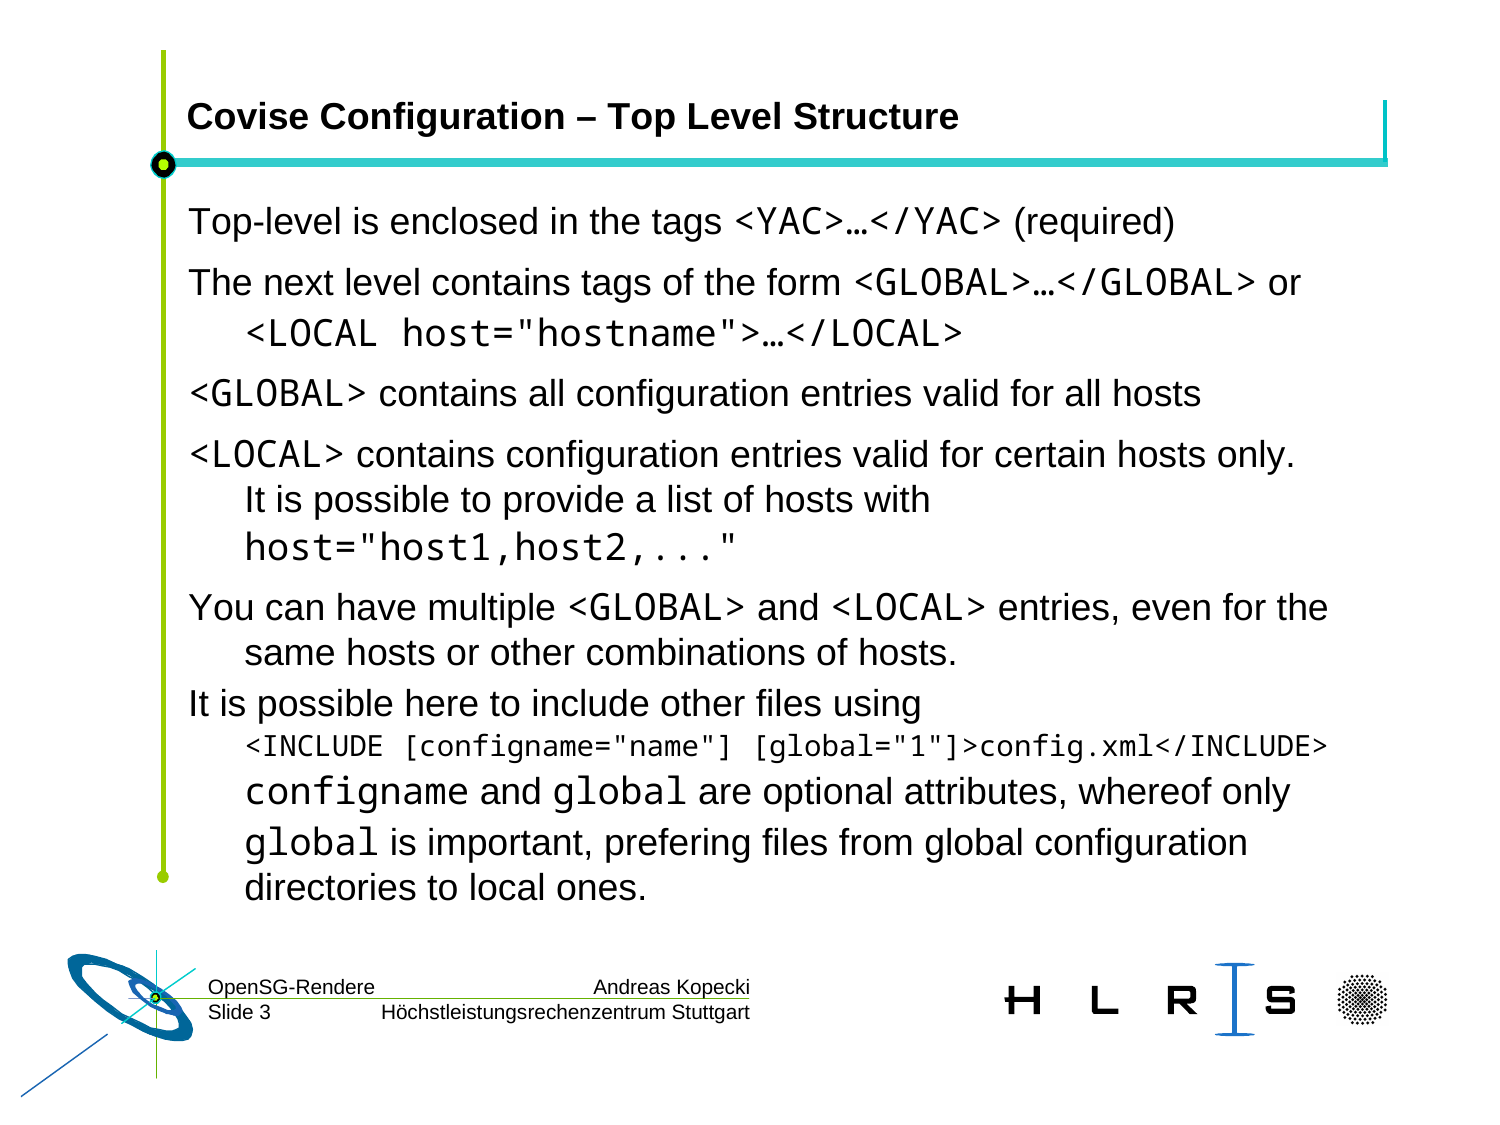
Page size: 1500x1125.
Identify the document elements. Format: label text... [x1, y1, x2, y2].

title Covise Configuration – Top Level Structure [171, 86, 1386, 146]
list Top-level is enclosed in the tags <YAC>…</YAC> (required) The next level contains tags of the form <GLOBAL>…</GLOBAL> or <LOCAL host="hostname">…</LOCAL> <GLOBAL> contains all configuration entries valid for all hosts <LOCAL> contains configuration entries valid for certain hosts only. It is possible to provide a list of hosts with host="host1,host2,..." You can have multiple <GLOBAL> and <LOCAL> entries, even for the same hosts or other combinations of hosts. It is possible here to include other files using <INCLUDE [configname="name"] [global="1"]>config.xml</INCLUDE> configname and global are optional attributes, whereof only global is important, prefering files from global configuration directories to local ones. [173, 187, 1388, 938]
